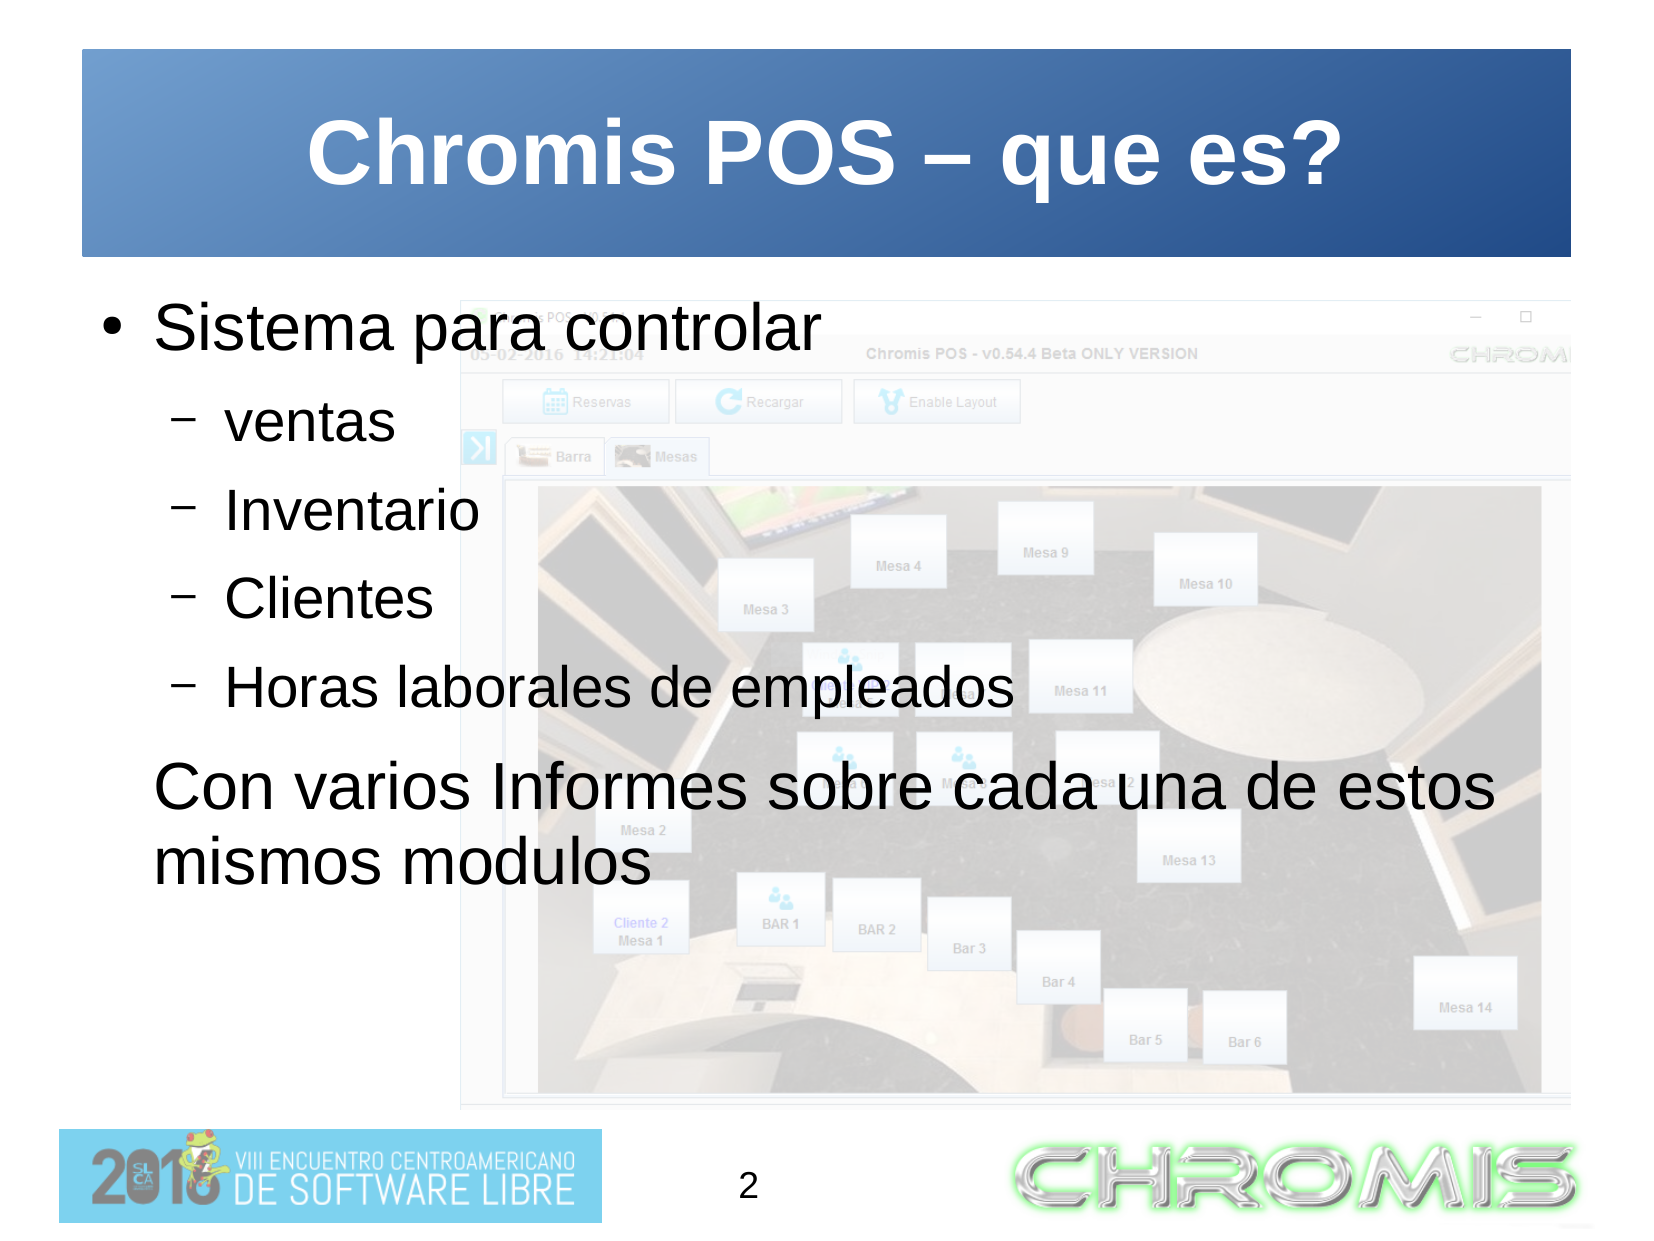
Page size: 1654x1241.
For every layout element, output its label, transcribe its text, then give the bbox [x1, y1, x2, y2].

picture [460, 1010, 1571, 1110]
title Chromis POS – que es? [82, 49, 1571, 257]
list Sistema para controlar ventas Inventario Clientes Horas laborales de empleados Con varios Informes sobre cada una de estos mismos modulos [82, 290, 1571, 1010]
